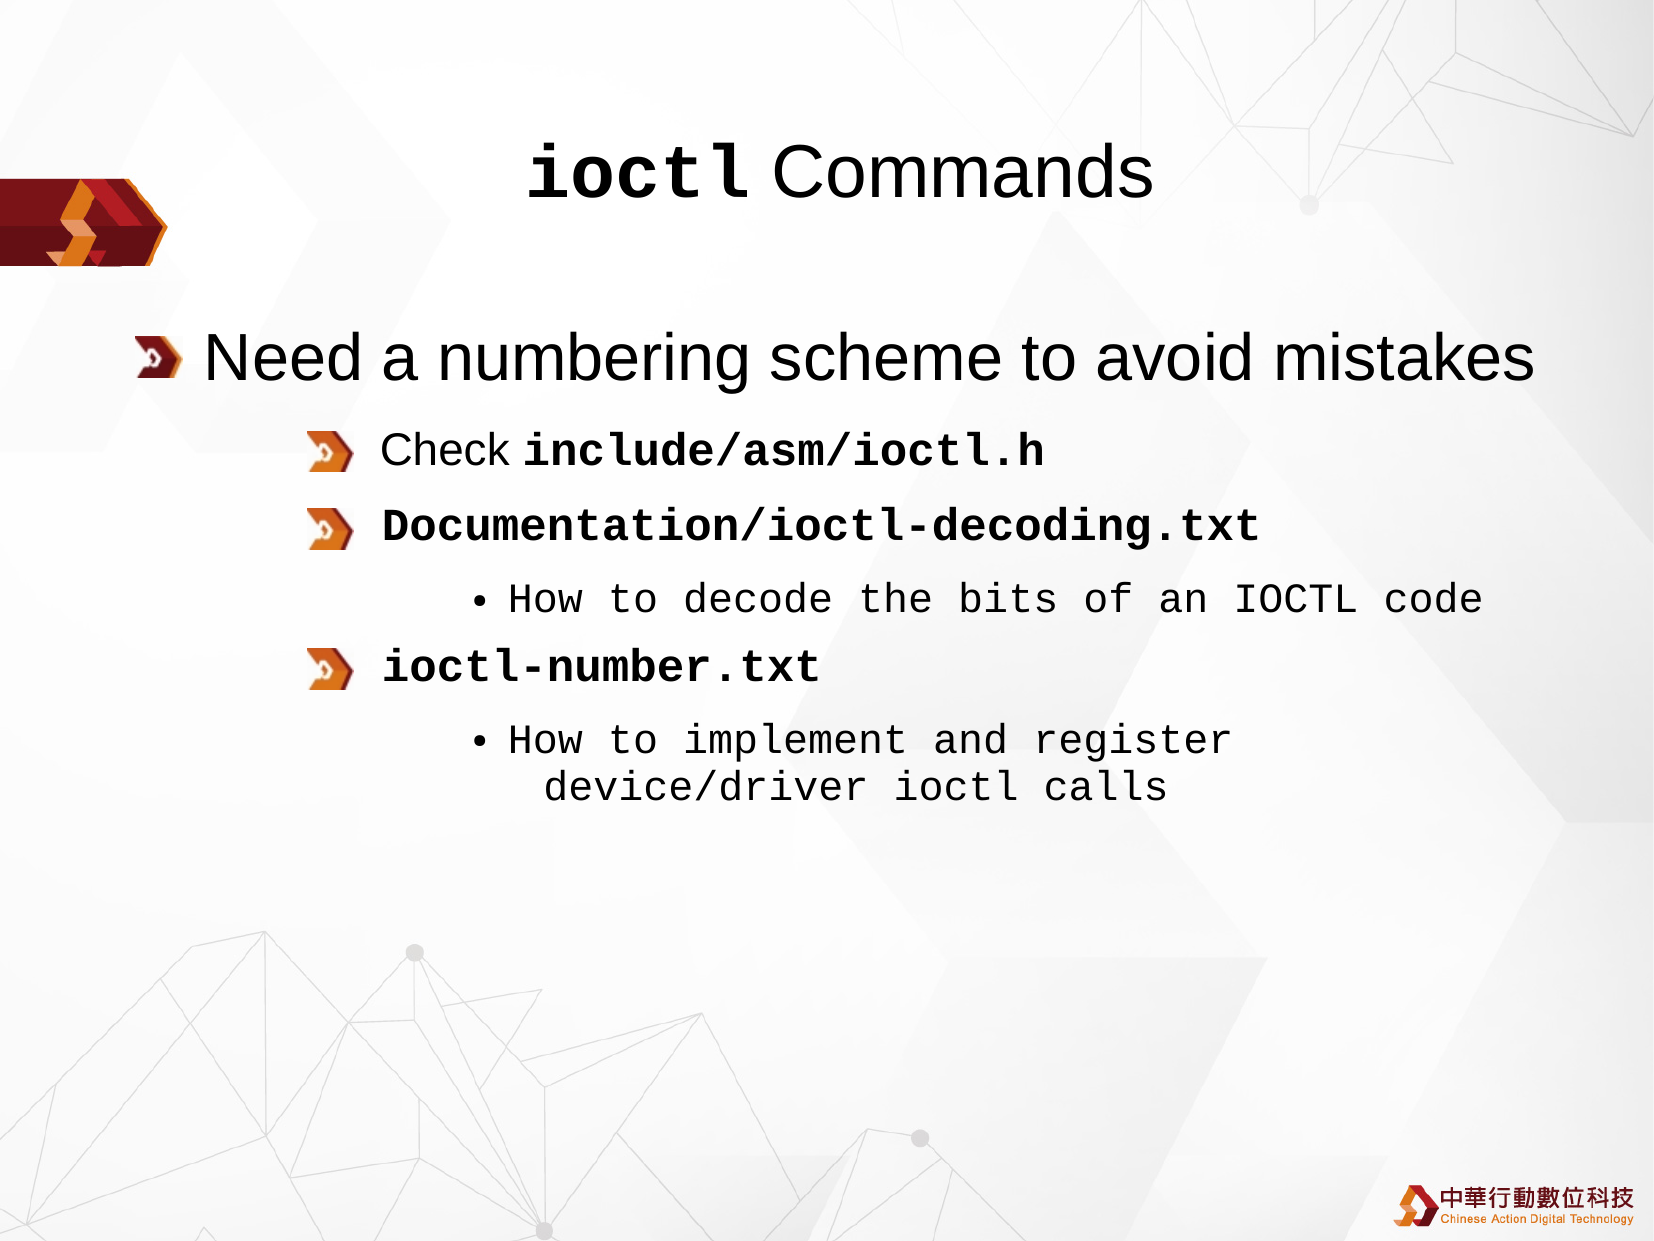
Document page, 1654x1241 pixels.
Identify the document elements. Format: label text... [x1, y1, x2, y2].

title ioctl Commands [82, 115, 1571, 322]
picture [0, 0, 1654, 1241]
list Need a numbering scheme to avoid mistakes Check include/asm/ioctl.h Documentation/ioctl-decoding.txt How to decode the bits of an IOCTL code ioctl-number.txt How to implement and register device/driver ioctl calls [118, 322, 1571, 1103]
